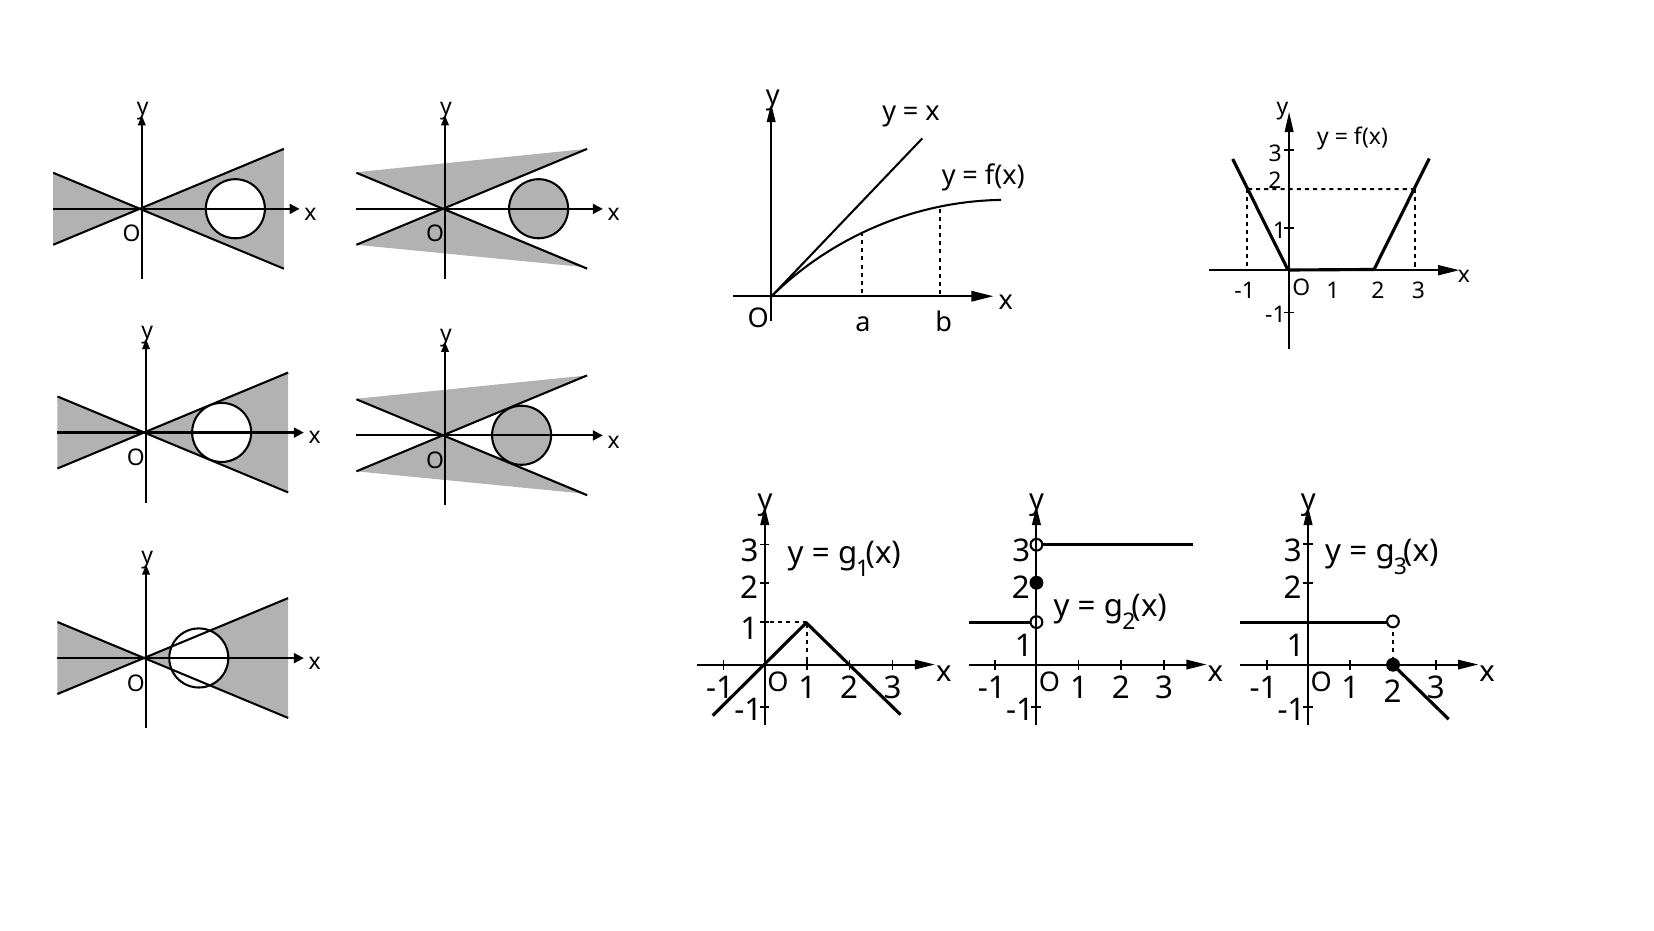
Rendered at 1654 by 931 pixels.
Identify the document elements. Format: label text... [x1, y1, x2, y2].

text_box O [1309, 655, 1349, 707]
text_box O [147, 436, 165, 485]
text_box [161, 210, 284, 267]
text_box O [732, 291, 786, 343]
text_box 2 [997, 573, 1035, 610]
text_box [57, 398, 135, 431]
text_box O [1277, 263, 1311, 315]
text_box O [446, 212, 464, 262]
text_box x [921, 642, 955, 687]
text_box y = f(x) [1302, 112, 1463, 155]
text_box y = f(x) [927, 148, 1088, 195]
text_box y [742, 470, 785, 515]
text_box x [293, 637, 327, 682]
text_box [446, 376, 580, 432]
text_box [592, 203, 603, 215]
text_box x [1443, 250, 1477, 295]
text_box 3 [868, 658, 909, 710]
text_box [289, 203, 300, 215]
text_box -1 [691, 658, 751, 710]
text_box y = g (x) [772, 522, 934, 575]
text_box [914, 659, 921, 670]
text_box 1 [1326, 658, 1367, 710]
text_box 1 [1055, 658, 1096, 710]
text_box [464, 446, 576, 493]
text_box [57, 624, 136, 657]
text_box 3 [1379, 542, 1420, 591]
text_box O [148, 210, 161, 216]
text_box [165, 659, 289, 716]
text_box x [1192, 642, 1227, 687]
text_box [1030, 616, 1035, 628]
text_box -1 [991, 679, 1051, 732]
text_box y [1014, 470, 1056, 515]
text_box O [1287, 263, 1330, 268]
text_box 1 [1271, 615, 1307, 668]
text_box x [592, 416, 626, 460]
text_box [293, 427, 304, 438]
text_box O [753, 655, 805, 707]
text_box [53, 210, 131, 243]
text_box [440, 115, 450, 126]
text_box 1 [1258, 207, 1299, 255]
text_box y [1261, 82, 1304, 127]
text_box [1438, 264, 1443, 276]
text_box O [452, 210, 464, 215]
text_box x [592, 188, 626, 232]
text_box [141, 564, 151, 575]
text_box O [143, 212, 161, 262]
text_box [1037, 616, 1043, 628]
text_box O [446, 439, 464, 488]
text_box O [411, 437, 444, 488]
text_box [57, 659, 136, 692]
text_box 2 [1399, 661, 1409, 677]
text_box [360, 451, 411, 477]
text_box [1037, 538, 1043, 551]
text_box [1030, 576, 1043, 589]
text_box 3 [1269, 520, 1307, 573]
text_box O [1037, 655, 1077, 707]
text_box -1 [1250, 290, 1310, 338]
text_box [492, 436, 552, 465]
text_box [761, 515, 770, 526]
text_box 2 [1356, 266, 1397, 315]
text_box [152, 600, 289, 657]
text_box O [107, 211, 141, 262]
text_box [464, 220, 577, 267]
text_box x [289, 188, 323, 232]
text_box O [450, 436, 464, 442]
text_box 2 [1368, 661, 1409, 714]
text_box 2 [1097, 658, 1138, 710]
text_box 1 [1311, 266, 1352, 315]
text_box [1186, 659, 1192, 670]
text_box [509, 179, 569, 208]
text_box [1030, 539, 1035, 551]
text_box [446, 149, 581, 206]
text_box 1 [783, 658, 824, 710]
text_box O [752, 655, 770, 673]
text_box 3 [1253, 129, 1295, 177]
text_box [509, 210, 569, 239]
text_box [153, 374, 289, 431]
text_box x [293, 412, 327, 456]
text_box 3 [725, 520, 766, 573]
text_box 3 [1397, 266, 1438, 315]
text_box [359, 224, 411, 251]
text_box [1387, 659, 1399, 671]
text_box [172, 672, 208, 688]
text_box [57, 434, 135, 467]
text_box 2 [825, 658, 866, 710]
text_box [141, 339, 151, 350]
text_box 1 [725, 610, 766, 651]
text_box y = g (x) [1038, 575, 1200, 628]
text_box O [411, 210, 434, 220]
text_box y [126, 531, 168, 576]
text_box [1303, 506, 1313, 526]
text_box -1 [1263, 679, 1323, 732]
text_box O [153, 434, 165, 439]
text_box -1 [963, 658, 1023, 710]
text_box 2 [725, 573, 766, 610]
text_box -1 [1219, 266, 1279, 315]
text_box -1 [1234, 658, 1294, 710]
text_box y [751, 68, 793, 113]
text_box [293, 652, 304, 664]
text_box O [112, 660, 145, 711]
text_box 1 [841, 544, 882, 593]
text_box 2 [1253, 177, 1294, 205]
text_box 1 [1037, 627, 1041, 668]
text_box y [425, 309, 467, 353]
text_box [53, 175, 132, 208]
text_box O [152, 659, 165, 665]
text_box b [920, 295, 971, 340]
text_box [1458, 659, 1464, 670]
text_box 2 [1107, 597, 1148, 646]
text_box -1 [719, 679, 779, 732]
text_box [147, 151, 284, 208]
text_box y = g (x) [1310, 520, 1471, 573]
text_box [1387, 615, 1399, 628]
text_box [137, 115, 146, 126]
text_box y = x [867, 84, 968, 132]
text_box O [411, 436, 436, 447]
text_box O [147, 661, 165, 711]
text_box O [411, 211, 444, 262]
text_box y [122, 82, 164, 127]
text_box x [1464, 642, 1498, 687]
text_box [165, 434, 289, 491]
text_box [359, 389, 444, 433]
text_box y [1286, 470, 1328, 515]
text_box 3 [1412, 687, 1435, 710]
text_box O [112, 435, 145, 485]
text_box [1031, 506, 1042, 526]
text_box [172, 628, 208, 644]
text_box y [126, 306, 168, 350]
text_box y [425, 82, 467, 127]
text_box 2 [1268, 558, 1307, 610]
text_box 3 [1412, 658, 1453, 710]
text_box [971, 290, 983, 302]
text_box x [983, 273, 1017, 318]
text_box [358, 163, 444, 207]
text_box [440, 342, 450, 352]
text_box O [1295, 668, 1307, 679]
text_box [492, 405, 552, 434]
text_box a [840, 295, 891, 340]
text_box 1 [1000, 615, 1035, 668]
text_box O [1024, 668, 1035, 679]
text_box [592, 430, 603, 441]
text_box [766, 113, 776, 123]
text_box 3 [1140, 658, 1181, 710]
text_box 3 [997, 520, 1035, 573]
